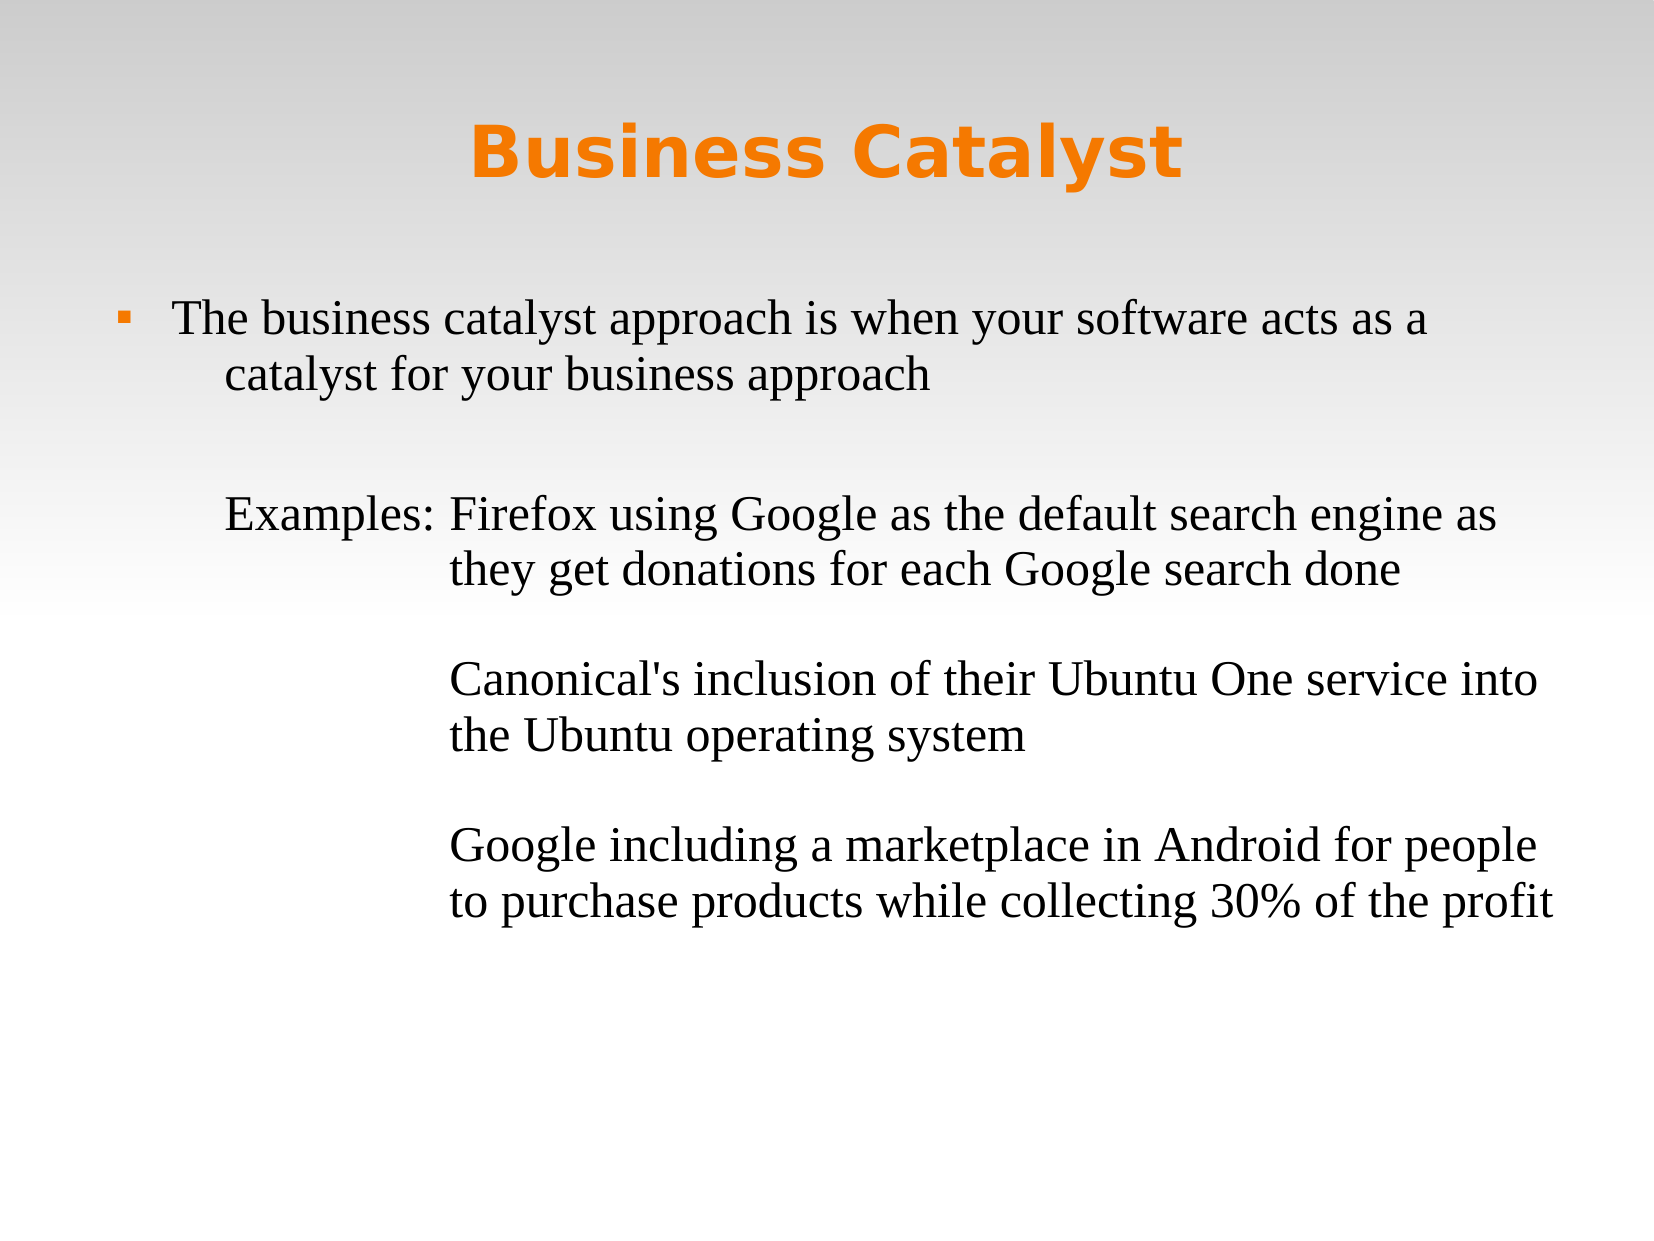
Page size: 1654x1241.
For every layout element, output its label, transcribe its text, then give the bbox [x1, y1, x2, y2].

list The business catalyst approach is when your software acts as a catalyst for your business approach Examples: Firefox using Google as the default search engine as they get donations for each Google search done Canonical's inclusion of their Ubuntu One service into the Ubuntu operating system Google including a marketplace in Android for people to purchase products while collecting 30% of the profit [82, 290, 1571, 1109]
title Business Catalyst [82, 49, 1571, 257]
